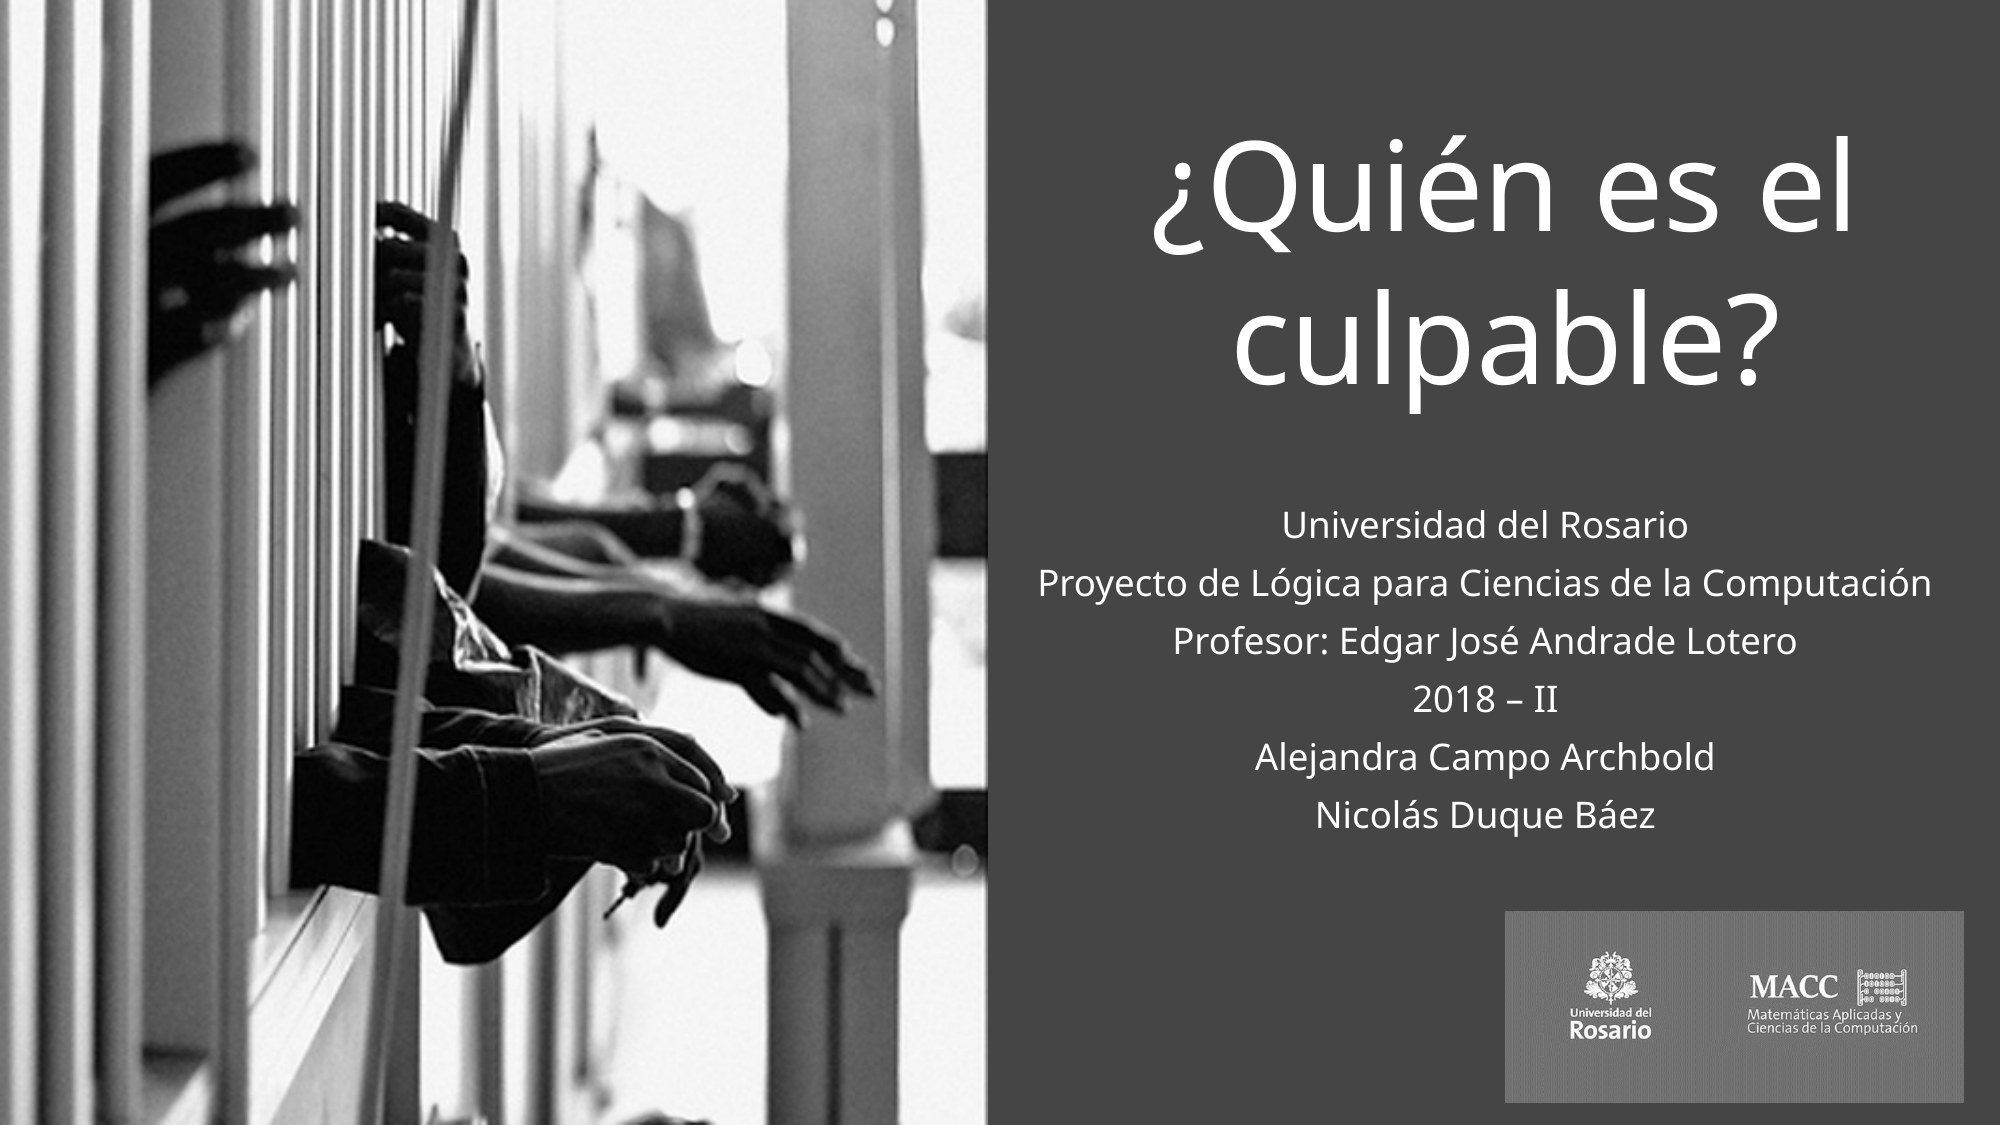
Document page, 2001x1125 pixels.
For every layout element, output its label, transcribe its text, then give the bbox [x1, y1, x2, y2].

picture [0, 0, 988, 1125]
text_box ¿Quién es el culpable? [1026, 21, 1985, 423]
picture [1505, 911, 1964, 1103]
text_box Universidad del Rosario Proyecto de Lógica para Ciencias de la Computación Profesor: Edgar José Andrade Lotero 2018 – II Alejandra Campo Archbold Nicolás Duque Báez [1019, 495, 1951, 851]
